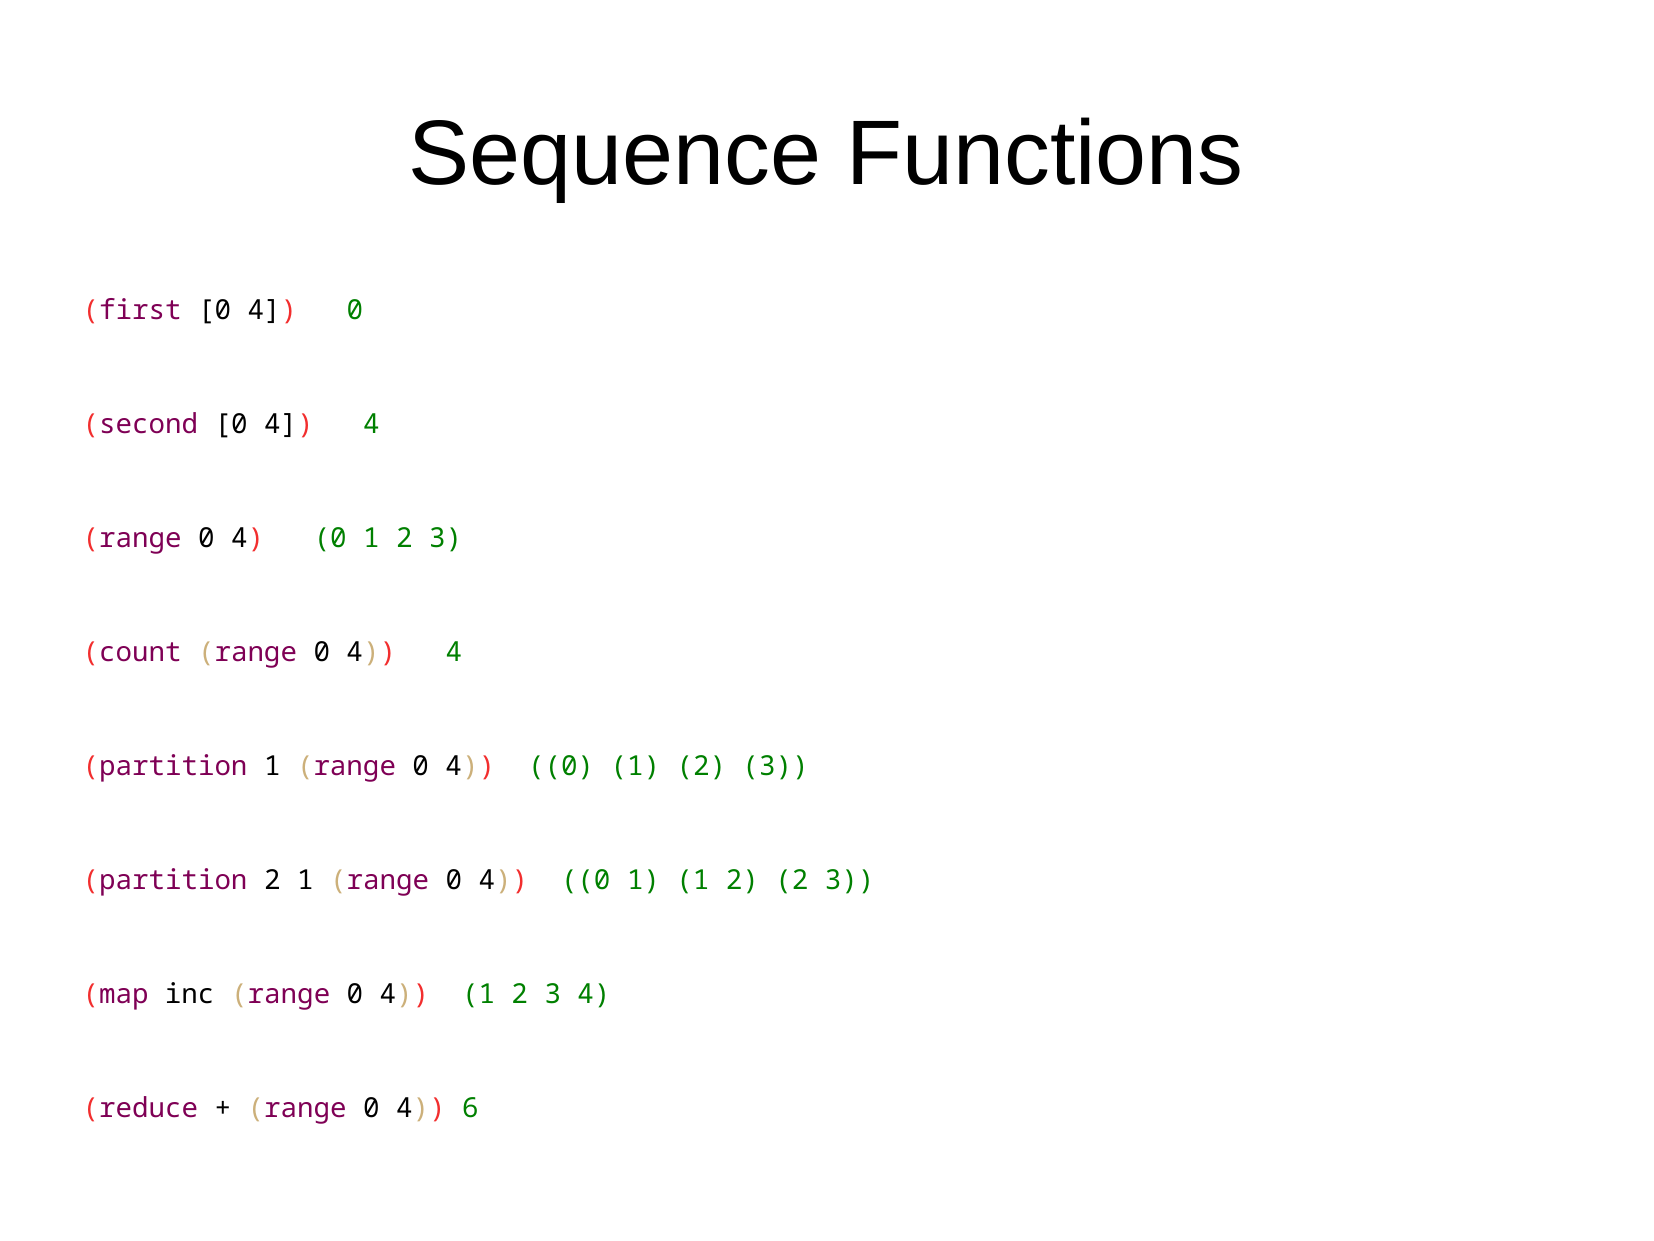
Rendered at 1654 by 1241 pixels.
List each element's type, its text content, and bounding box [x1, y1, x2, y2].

title Sequence Functions [82, 49, 1571, 257]
list (first [0 4]) 0 (second [0 4]) 4 (range 0 4) (0 1 2 3) (count (range 0 4)) 4 (partition 1 (range 0 4)) ((0) (1) (2) (3)) (partition 2 1 (range 0 4)) ((0 1) (1 2) (2 3)) (map inc (range 0 4)) (1 2 3 4) (reduce + (range 0 4)) 6 [82, 290, 1538, 1134]
